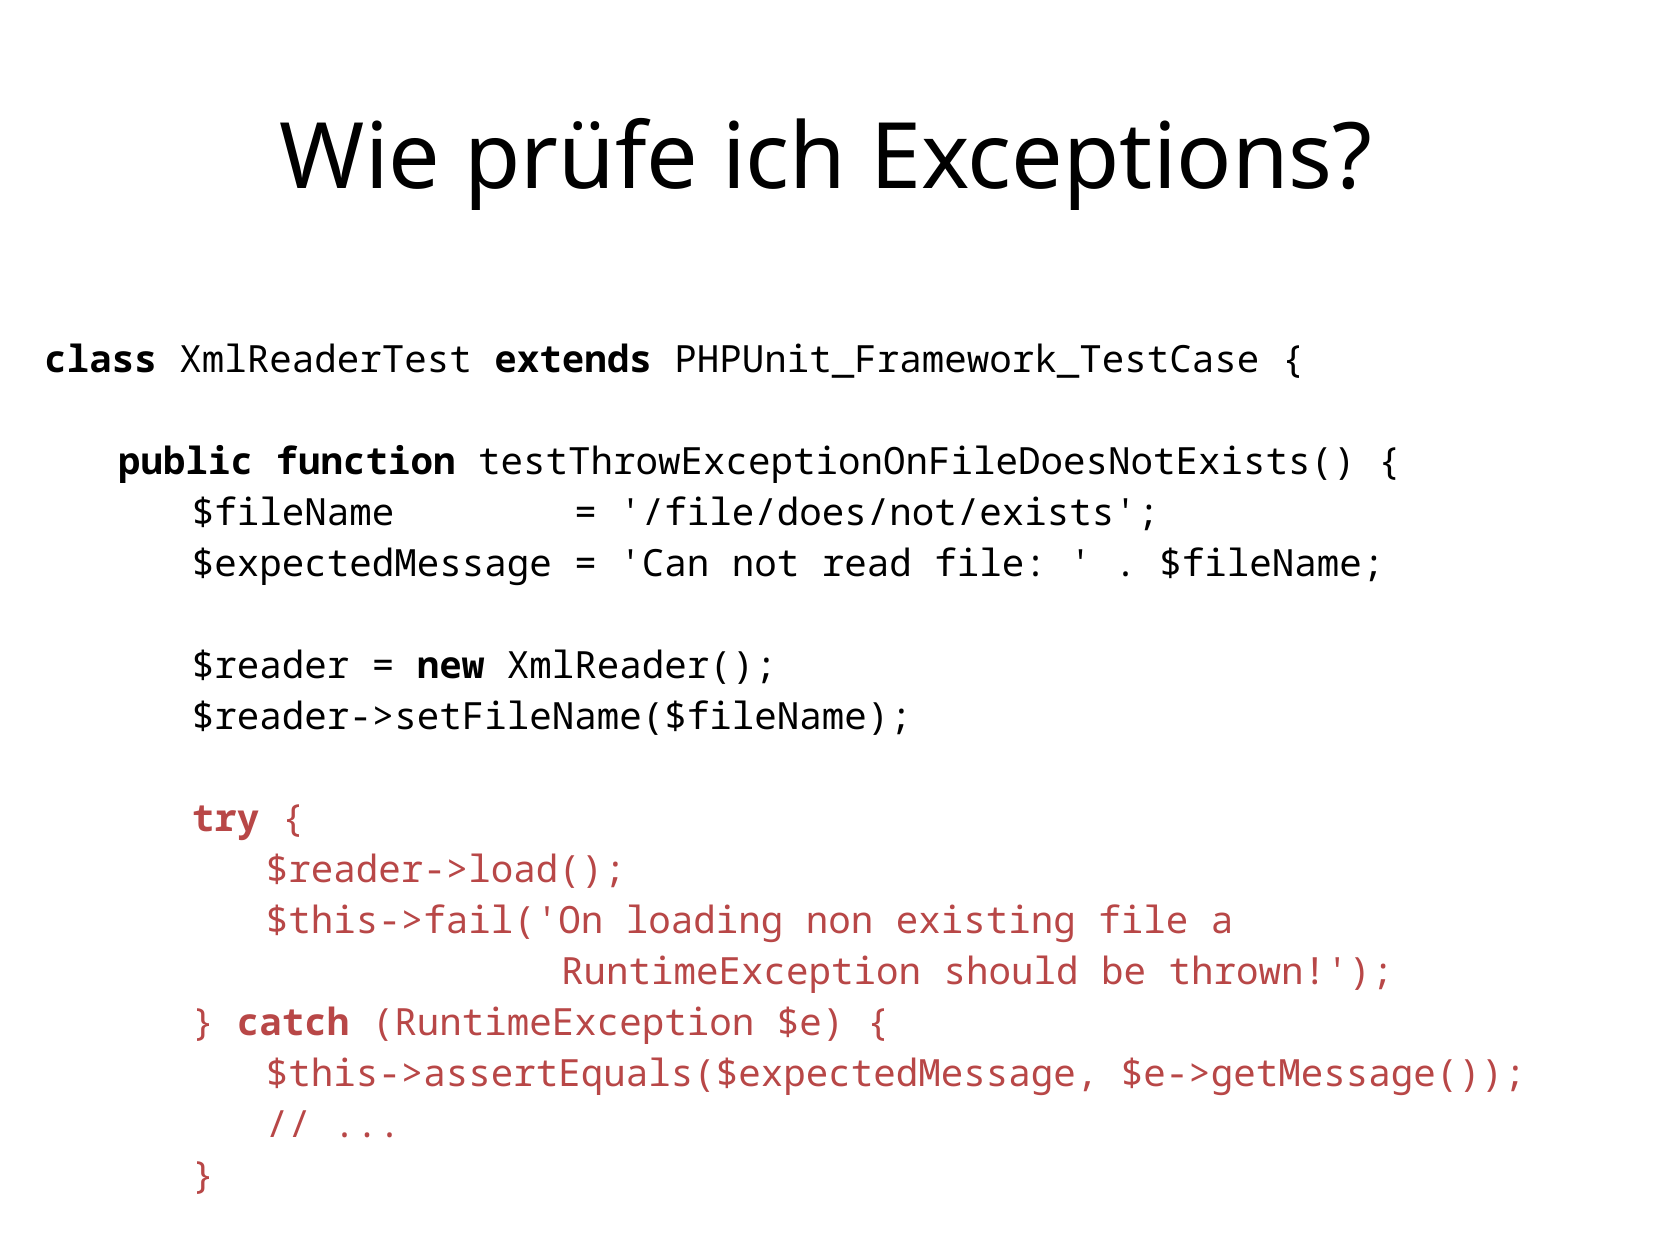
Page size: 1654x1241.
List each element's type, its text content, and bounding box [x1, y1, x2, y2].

title Wie prüfe ich Exceptions? [82, 56, 1571, 250]
text_box class XmlReaderTest extends PHPUnit_Framework_TestCase { public function testThrowExceptionOnFileDoesNotExists() { $fileName = '/file/does/not/exists'; $expectedMessage = 'Can not read file: ' . $fileName; $reader = new XmlReader(); $reader->setFileName($fileName); try { $reader->load(); $this->fail('On loading non existing file a RuntimeException should be thrown!'); } catch (RuntimeException $e) { $this->assertEquals($expectedMessage, $e->getMessage()); // ... } } // ... } [29, 324, 1625, 1165]
